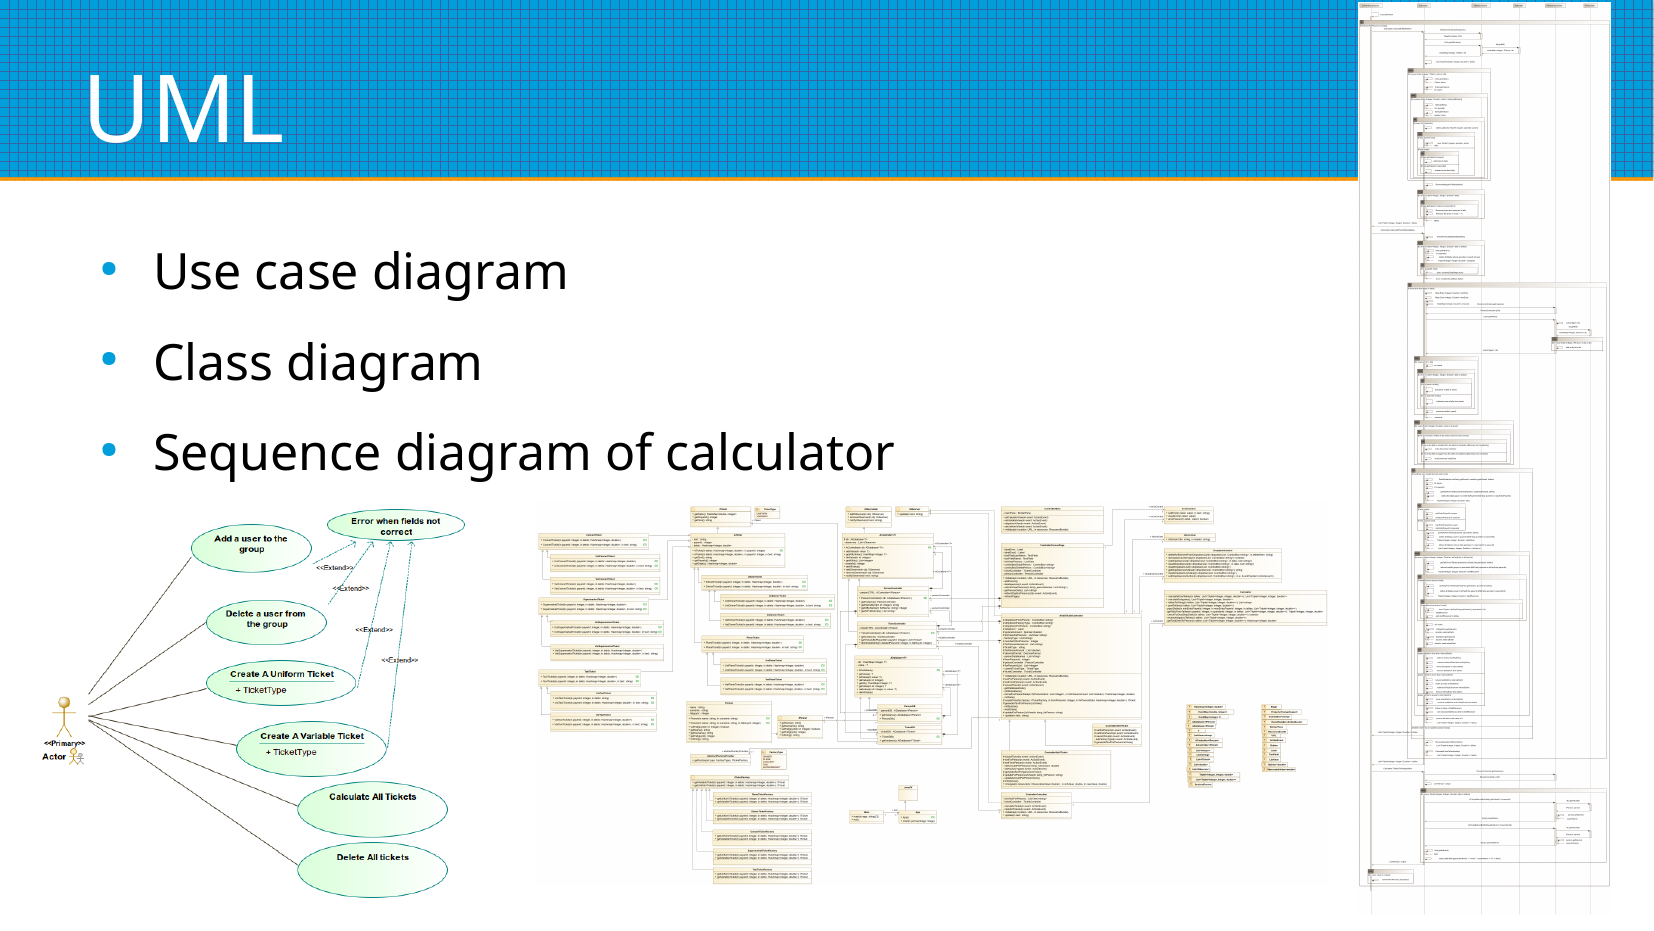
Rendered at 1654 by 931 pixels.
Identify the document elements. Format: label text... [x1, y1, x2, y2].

picture [536, 501, 1329, 886]
title UML [82, 14, 1358, 171]
picture [32, 501, 473, 906]
list Use case diagram Class diagram Sequence diagram of calculator [82, 236, 1358, 811]
picture [1358, 3, 1611, 916]
